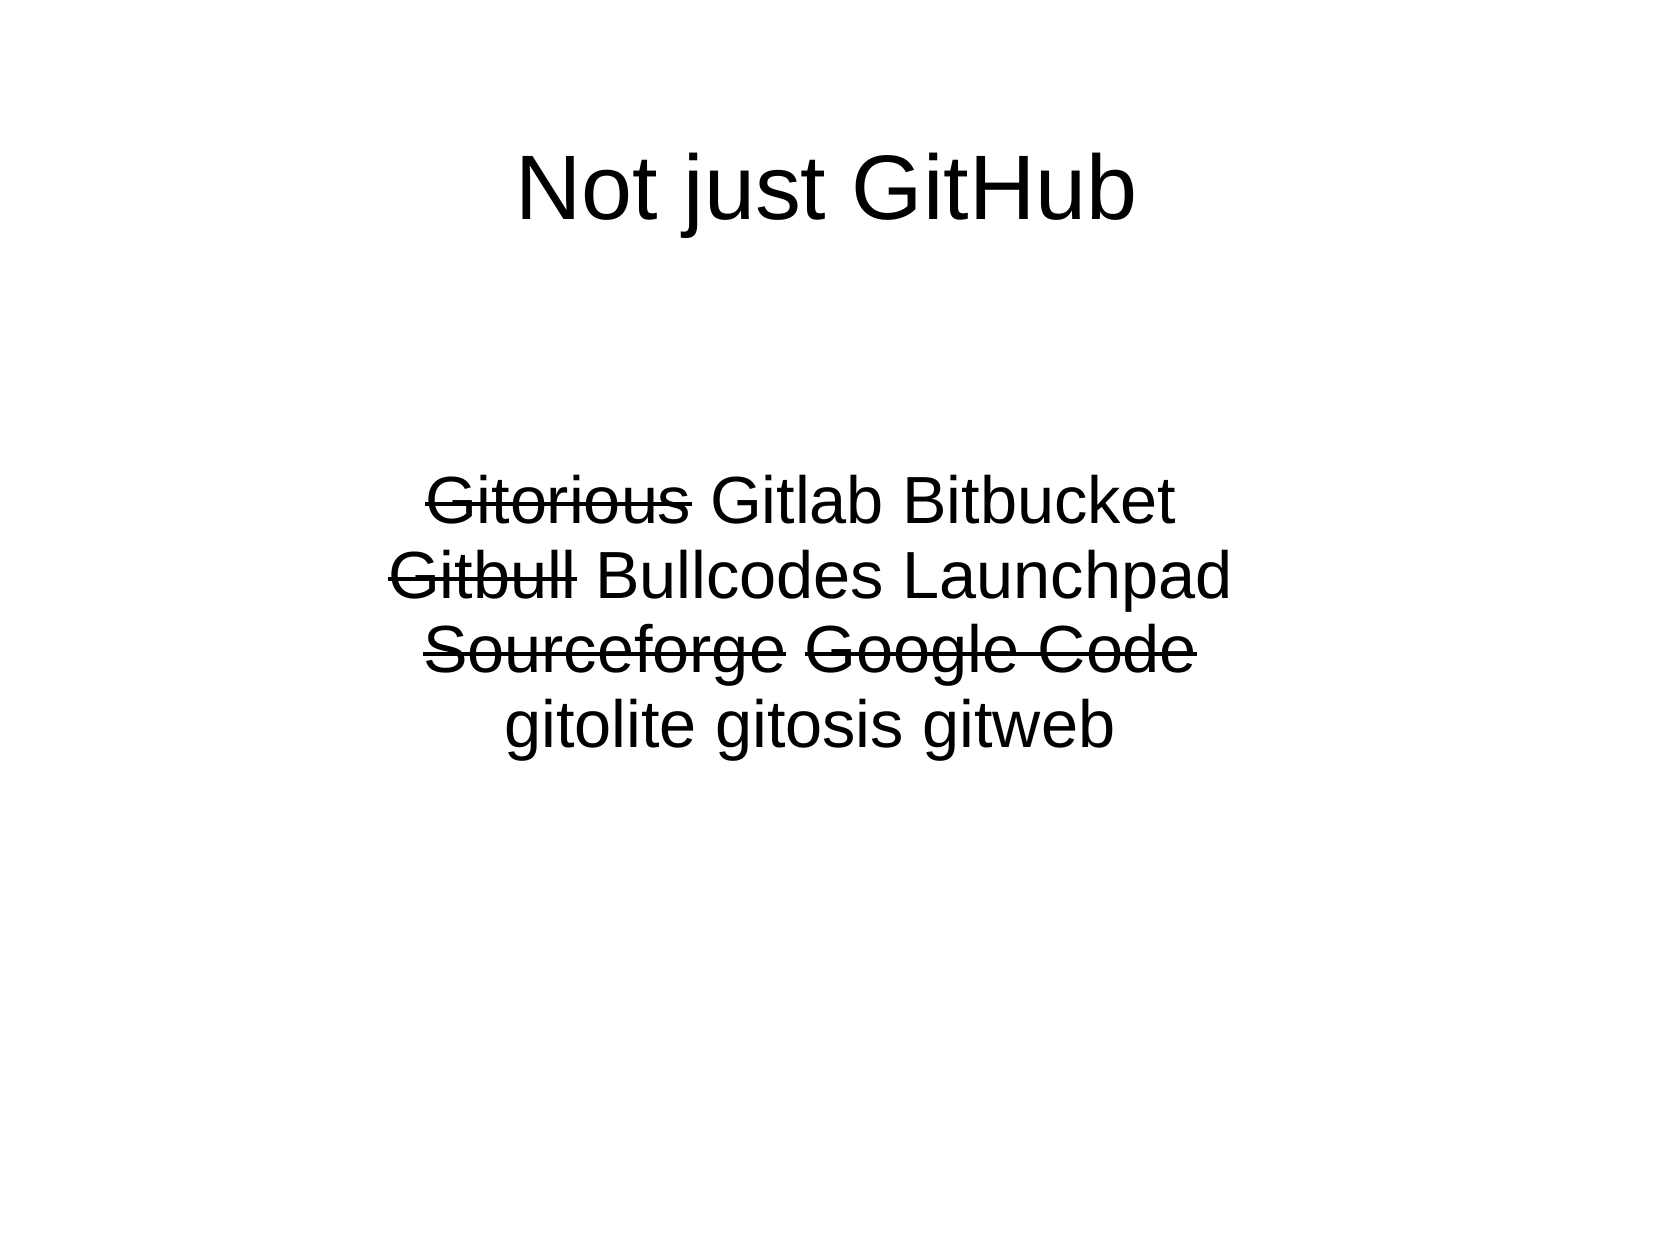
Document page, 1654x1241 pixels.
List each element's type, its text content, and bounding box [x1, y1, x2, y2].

title Not just GitHub [82, 84, 1571, 292]
subtitle Gitorious Gitlab Bitbucket Gitbull Bullcodes Launchpad Sourceforge Google Code gitolite gitosis gitweb [82, 290, 1538, 1010]
